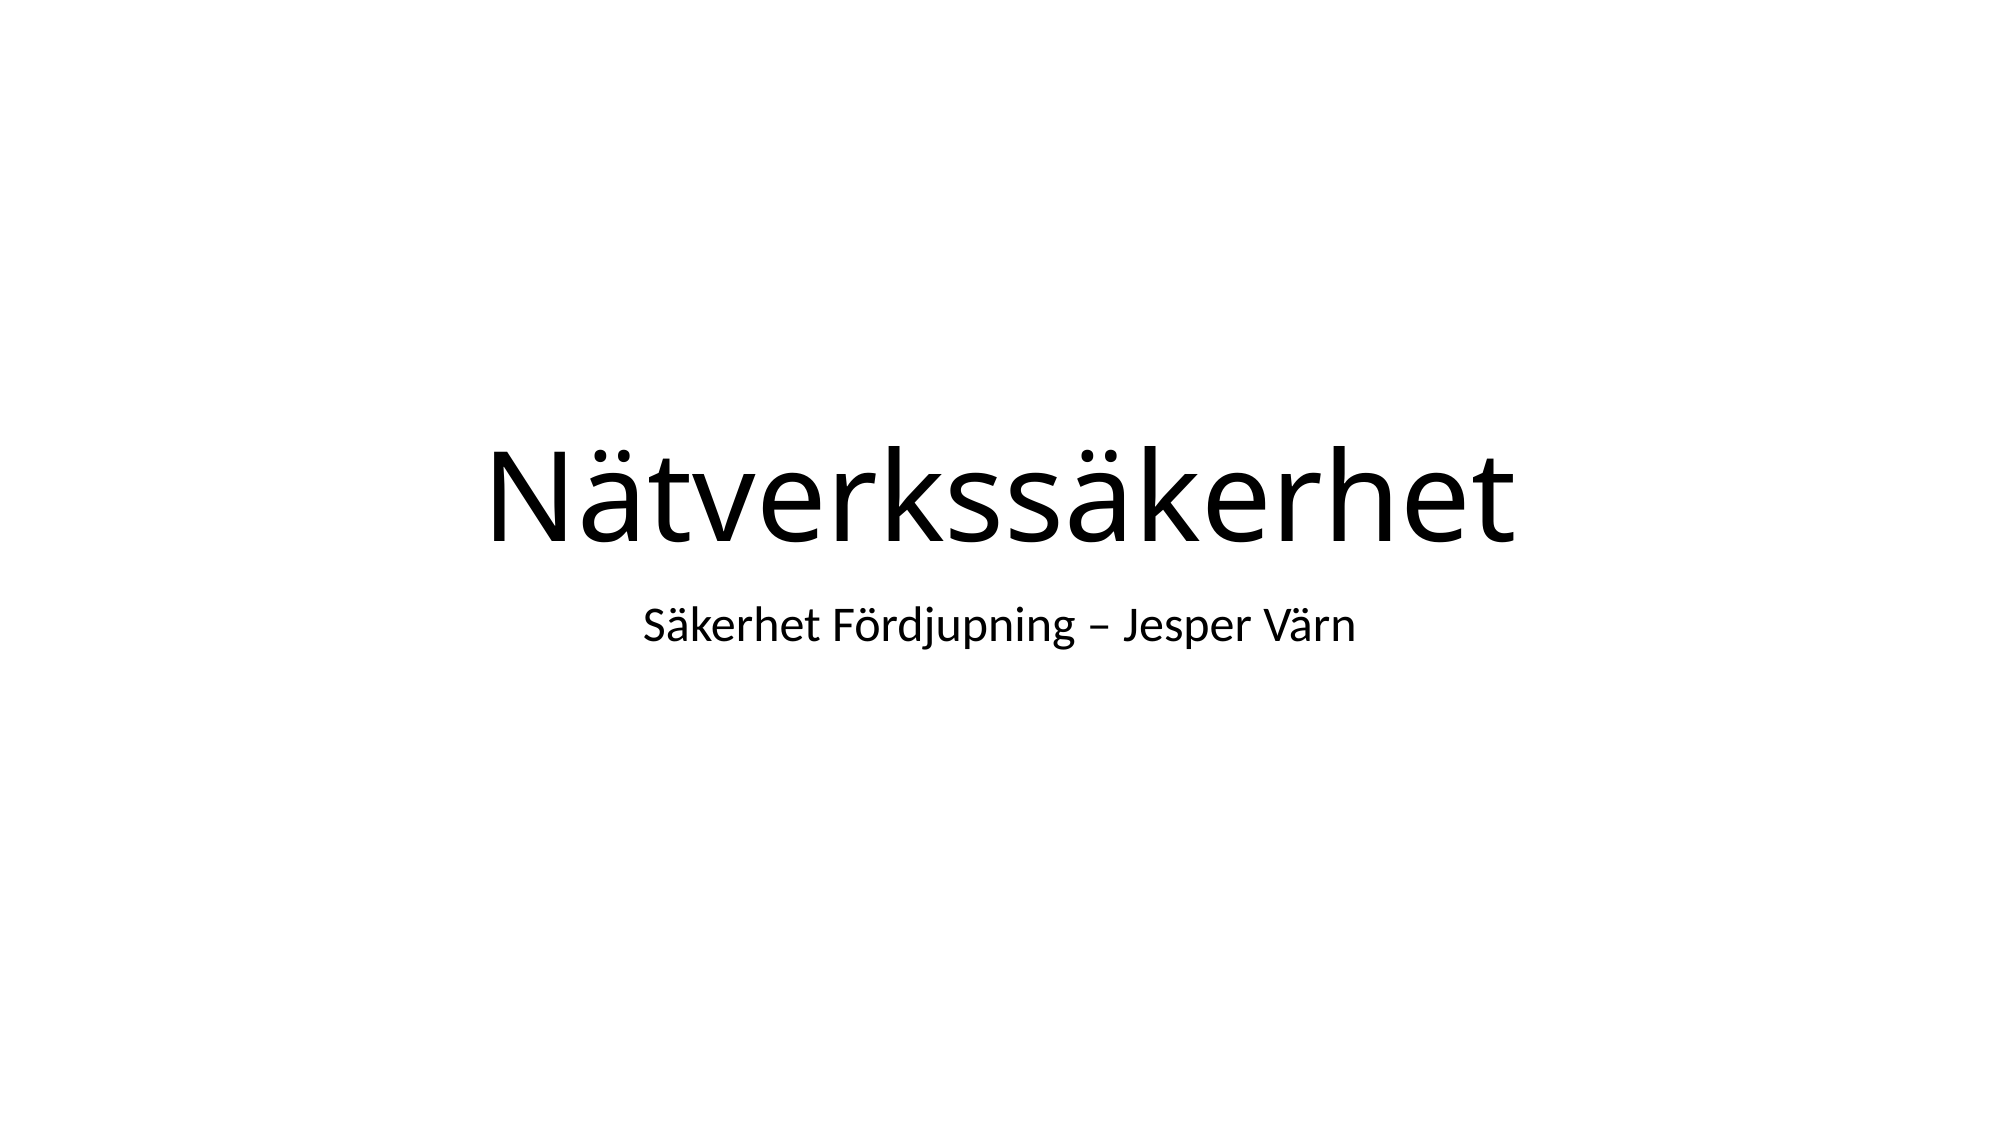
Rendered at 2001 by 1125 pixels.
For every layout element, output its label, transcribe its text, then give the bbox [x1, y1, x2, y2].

subtitle Säkerhet Fördjupning – Jesper Värn [249, 590, 1750, 863]
title Nätverkssäkerhet [249, 184, 1750, 576]
